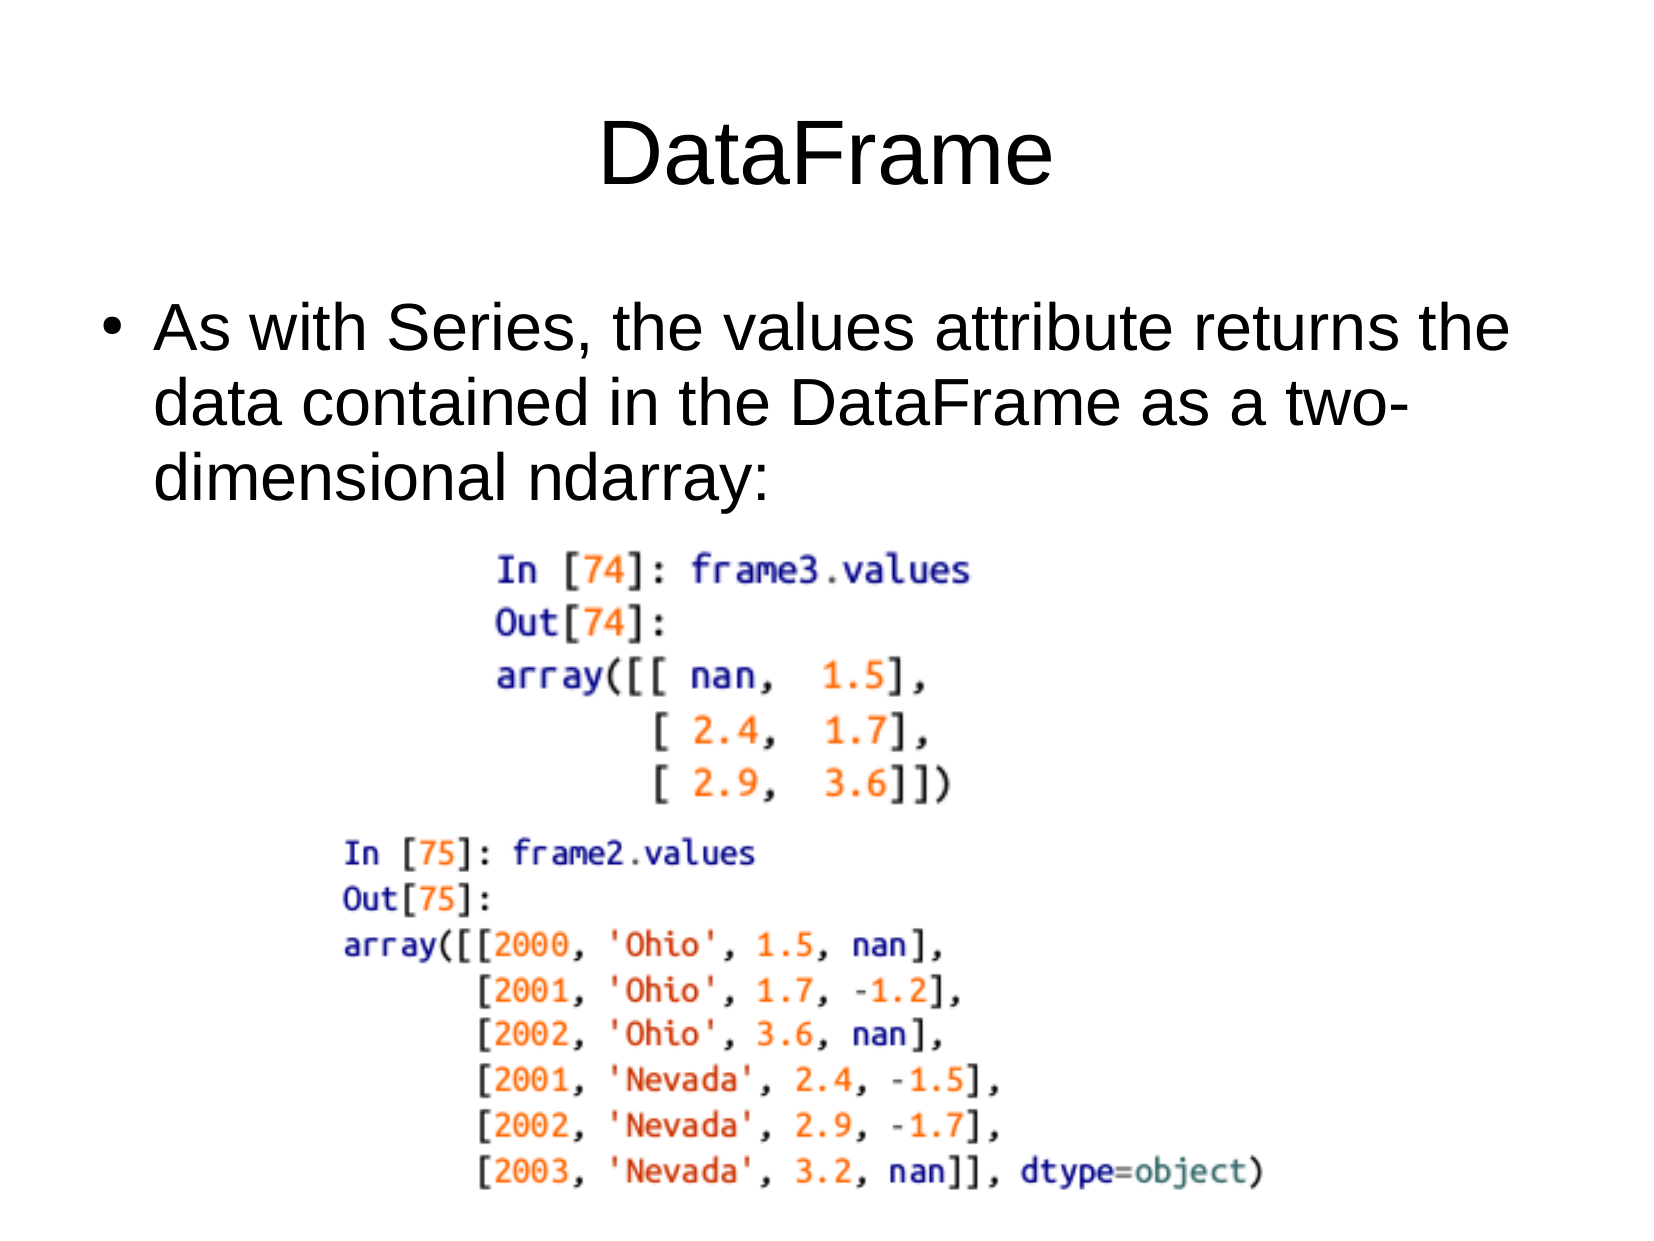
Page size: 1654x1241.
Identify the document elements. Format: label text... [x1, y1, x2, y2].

picture [491, 539, 1006, 811]
list As with Series, the values attribute returns the data contained in the DataFrame as a two-dimensional ndarray: [82, 290, 1571, 1010]
picture [330, 824, 1295, 1206]
title DataFrame [82, 49, 1571, 257]
